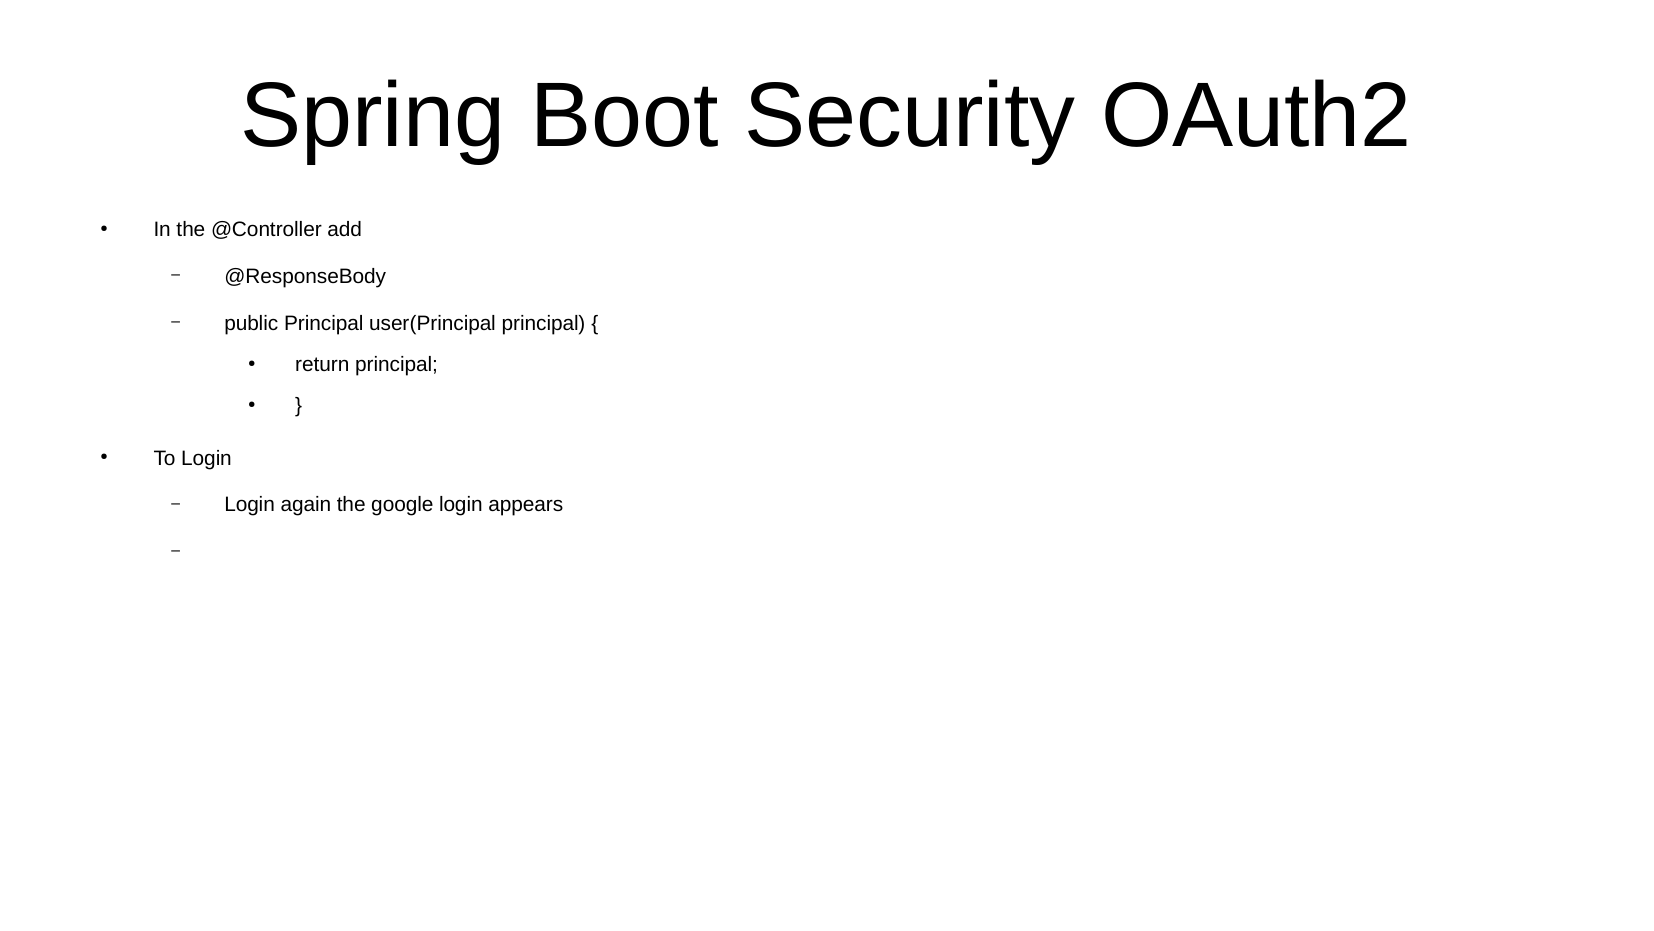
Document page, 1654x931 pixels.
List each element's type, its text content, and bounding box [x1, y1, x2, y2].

list In the @Controller add @ResponseBody public Principal user(Principal principal) { return principal; } To Login Login again the google login appears [82, 217, 1571, 758]
title Spring Boot Security OAuth2 [82, 37, 1571, 193]
